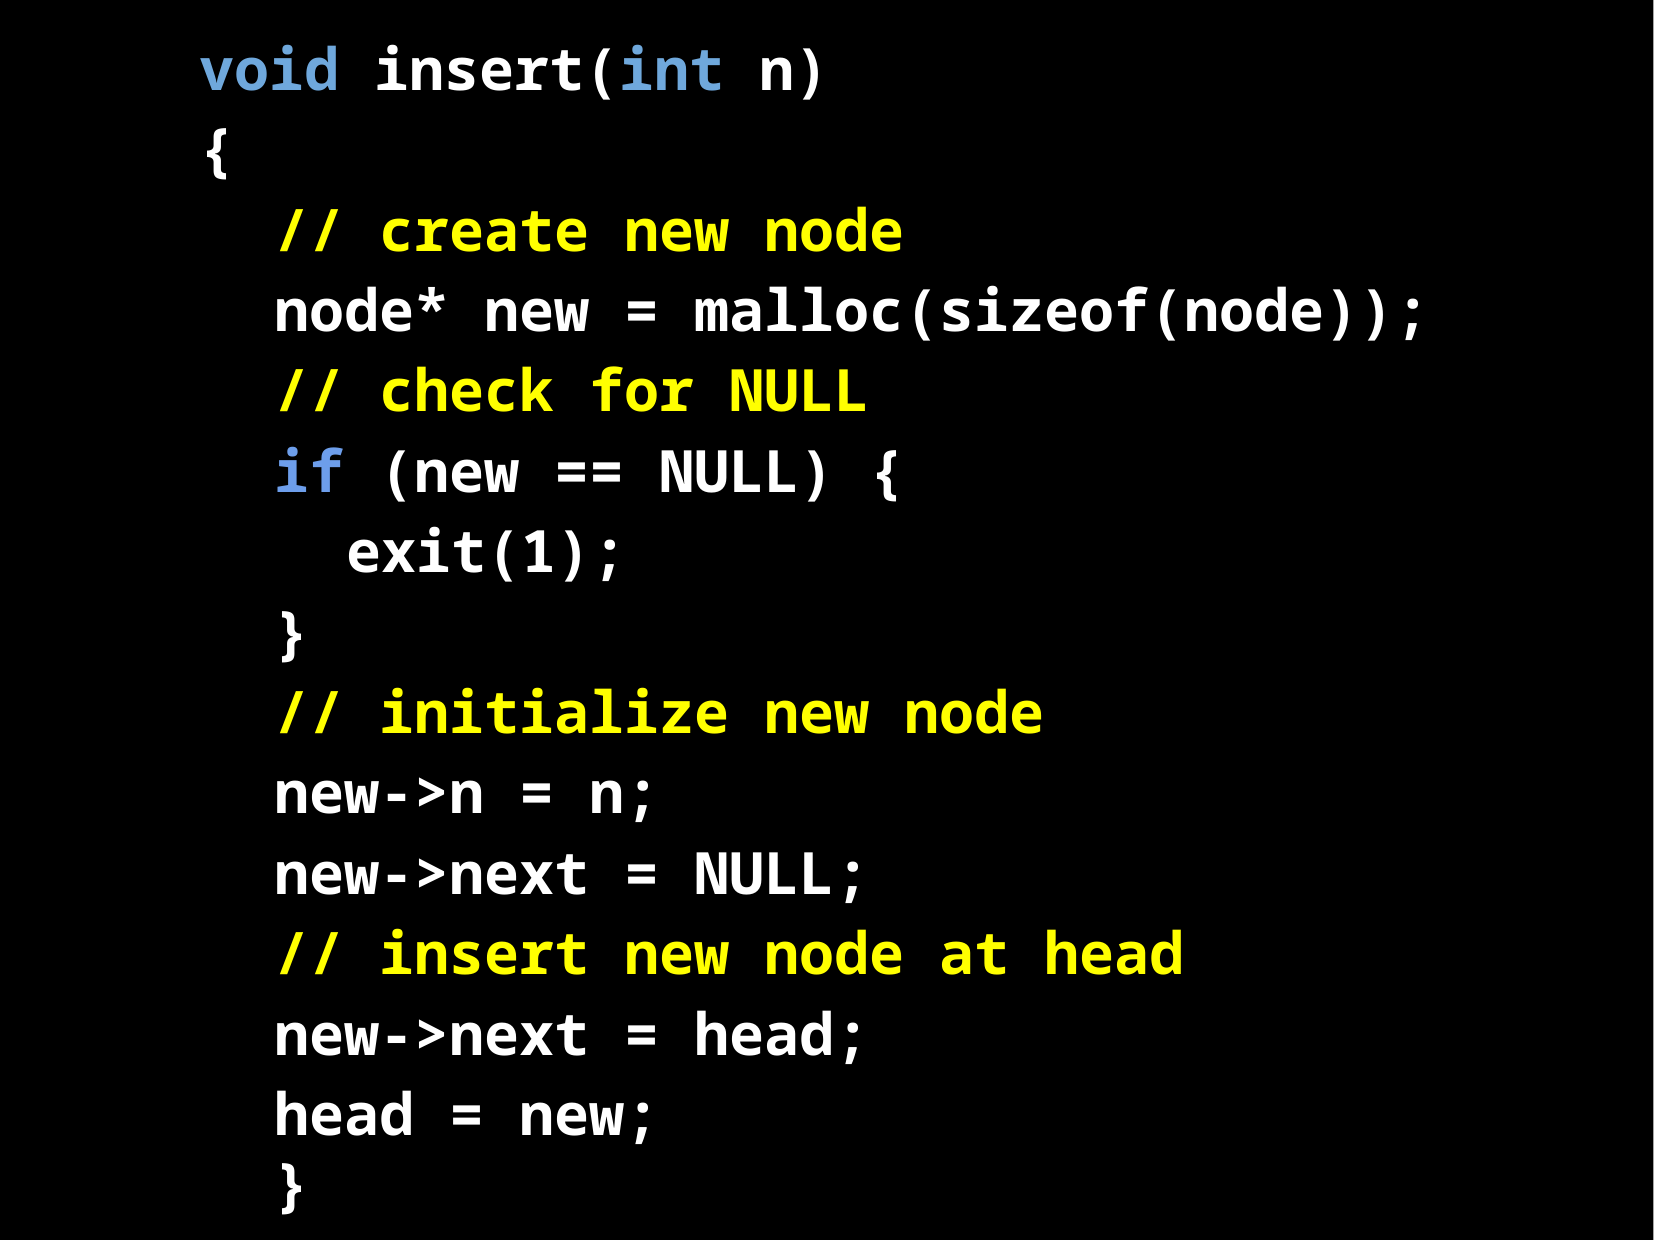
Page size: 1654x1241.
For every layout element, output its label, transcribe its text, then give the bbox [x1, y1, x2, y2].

text_box void insert(int n) { // create new node node* new = malloc(sizeof(node)); // check for NULL if (new == NULL) { exit(1); } // initialize new node new->n = n; new->next = NULL; // insert new node at head new->next = head; head = new; } [184, 185, 1615, 1064]
